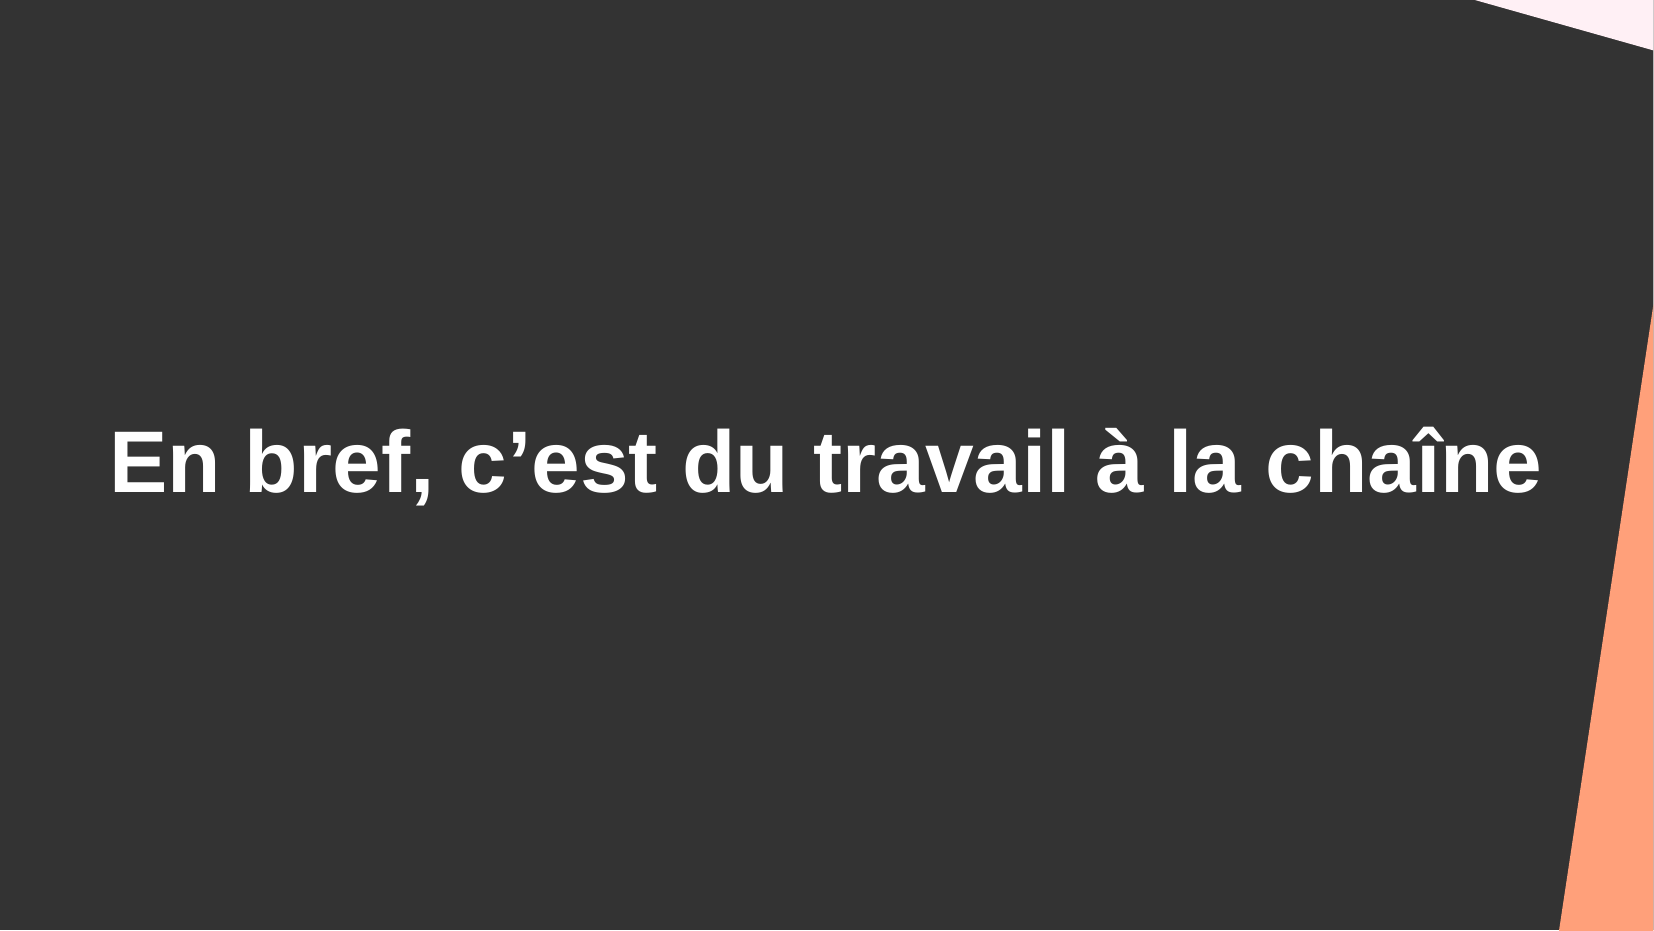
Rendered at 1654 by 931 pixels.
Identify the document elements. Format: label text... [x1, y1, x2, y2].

text_box [1474, 0, 1654, 51]
title En bref, c’est du travail à la chaîne [31, 413, 1622, 519]
text_box [1558, 300, 1654, 931]
